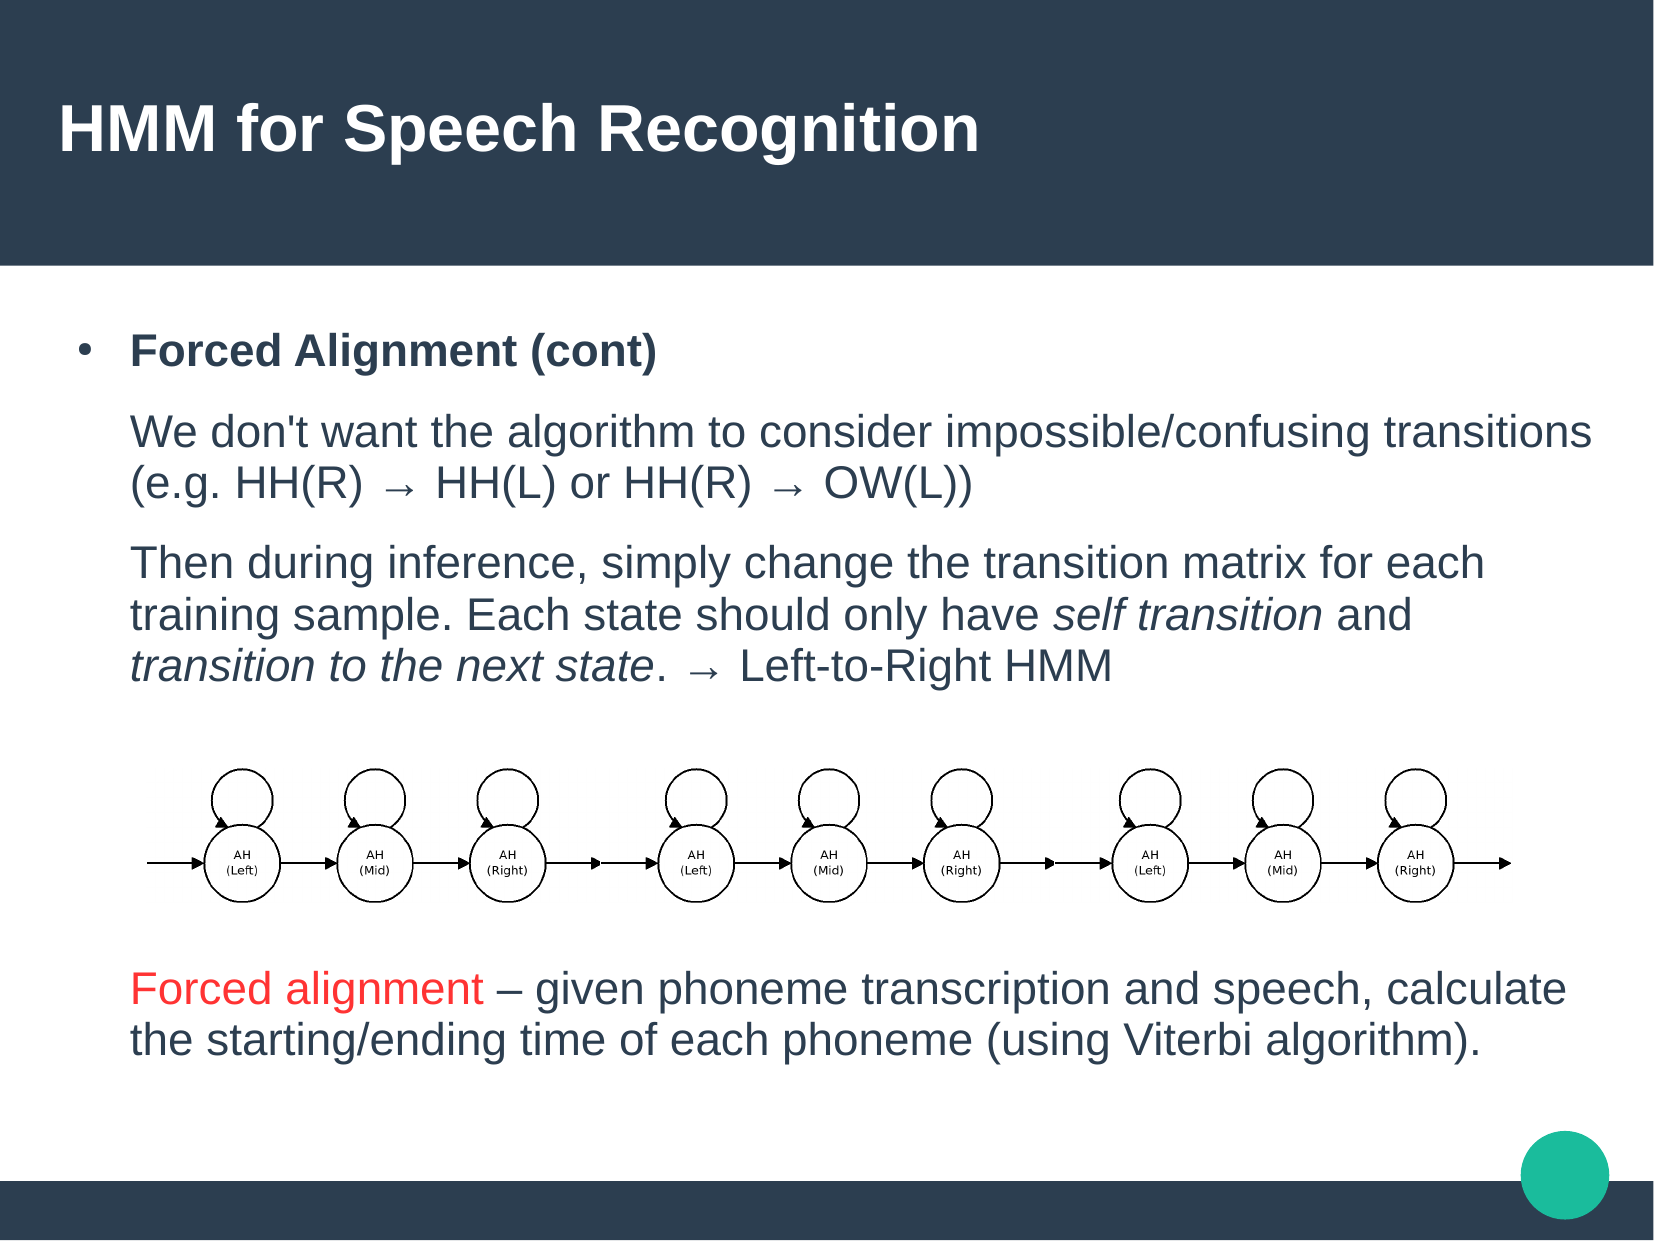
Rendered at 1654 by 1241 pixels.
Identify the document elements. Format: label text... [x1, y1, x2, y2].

picture [146, 768, 1513, 903]
list Forced Alignment (cont) We don't want the algorithm to consider impossible/confusing transitions (e.g. HH(R) → HH(L) or HH(R) → OW(L)) Then during inference, simply change the transition matrix for each training sample. Each state should only have self transition and transition to the next state. → Left-to-Right HMM Forced alignment – given phoneme transcription and speech, calculate the starting/ending time of each phoneme (using Viterbi algorithm). [59, 324, 1595, 1152]
title HMM for Speech Recognition [59, 49, 1595, 207]
